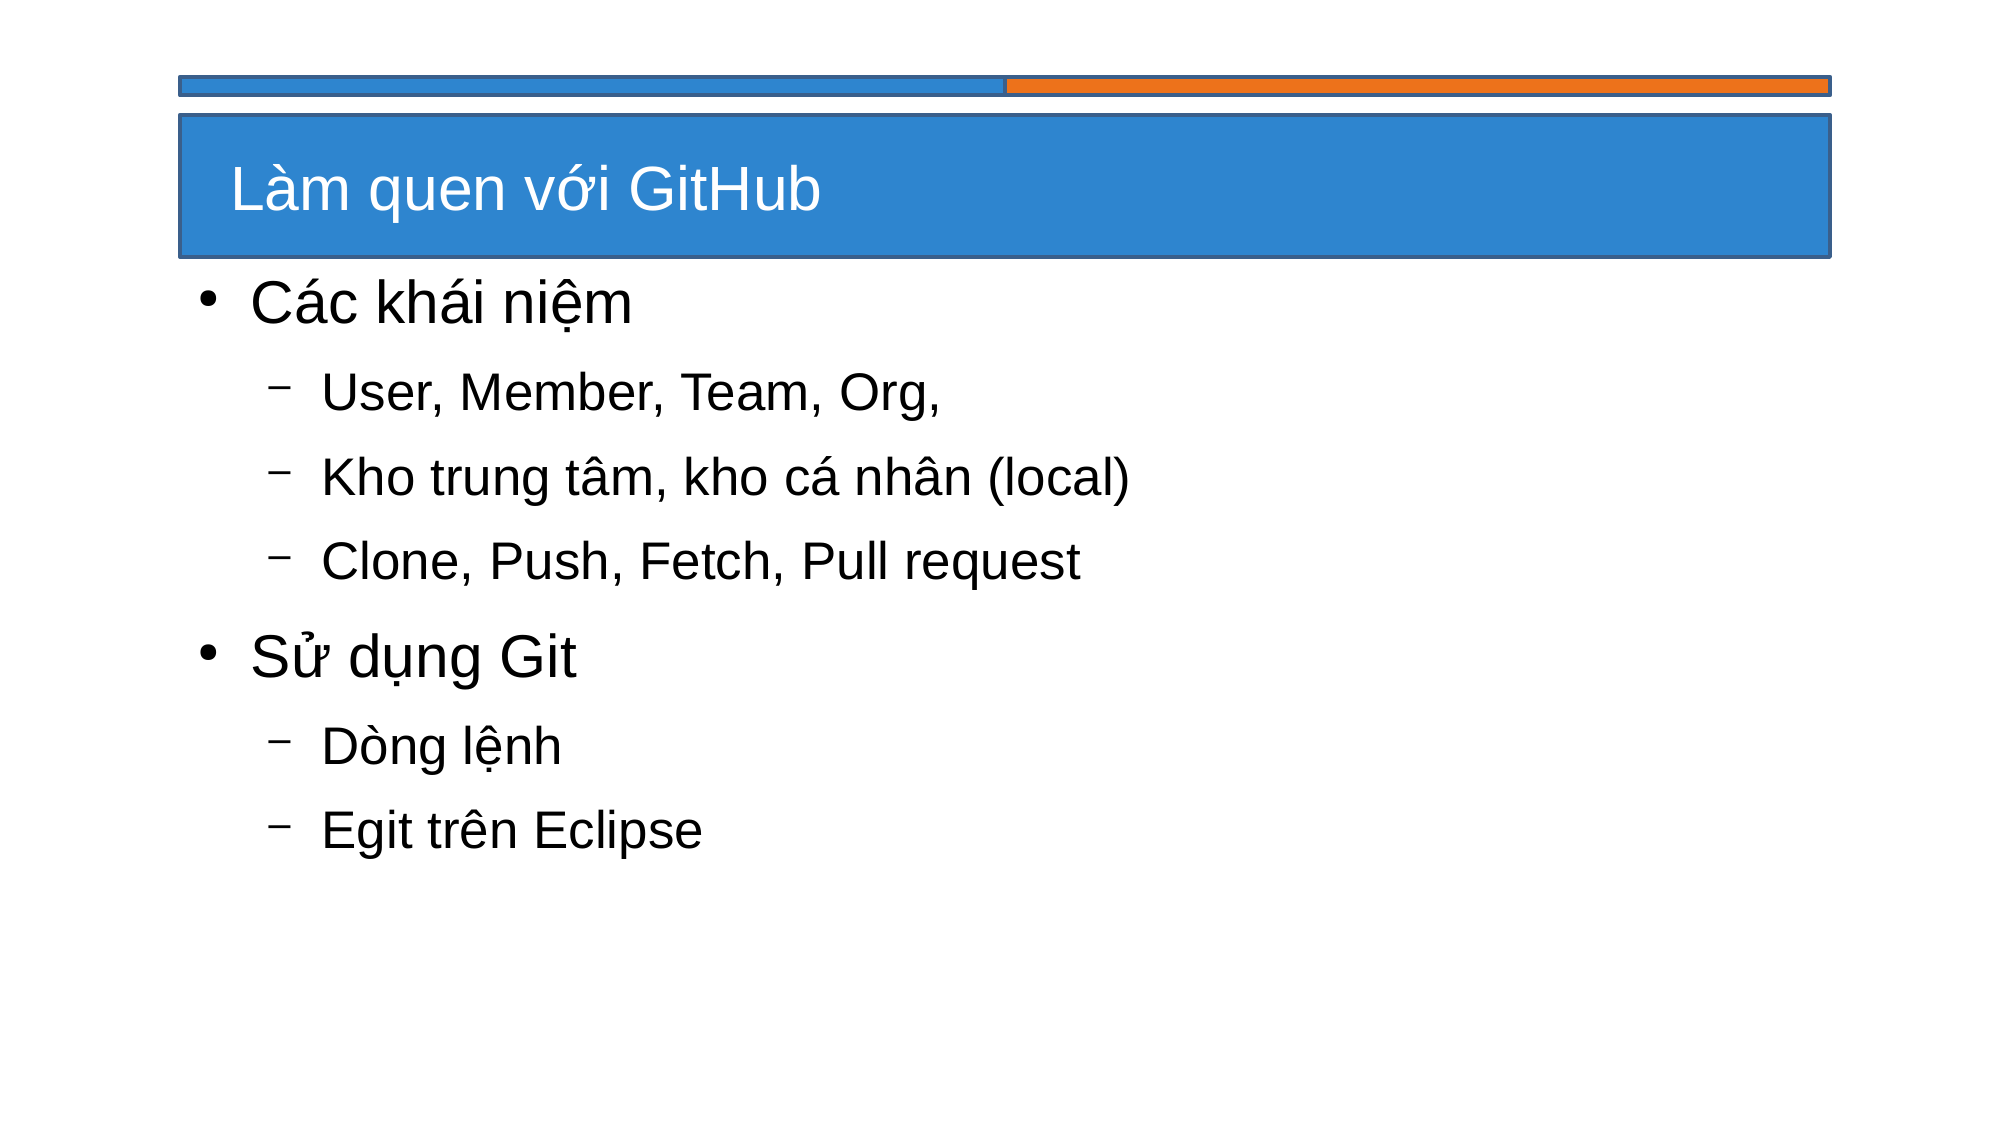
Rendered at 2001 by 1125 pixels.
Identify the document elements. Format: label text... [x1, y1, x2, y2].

list Các khái niệm User, Member, Team, Org, Kho trung tâm, kho cá nhân (local) Clone, Push, Fetch, Pull request Sử dụng Git Dòng lệnh Egit trên Eclipse [180, 263, 1831, 916]
text_box [179, 76, 1831, 96]
text_box Làm quen với GitHub [180, 114, 1830, 257]
